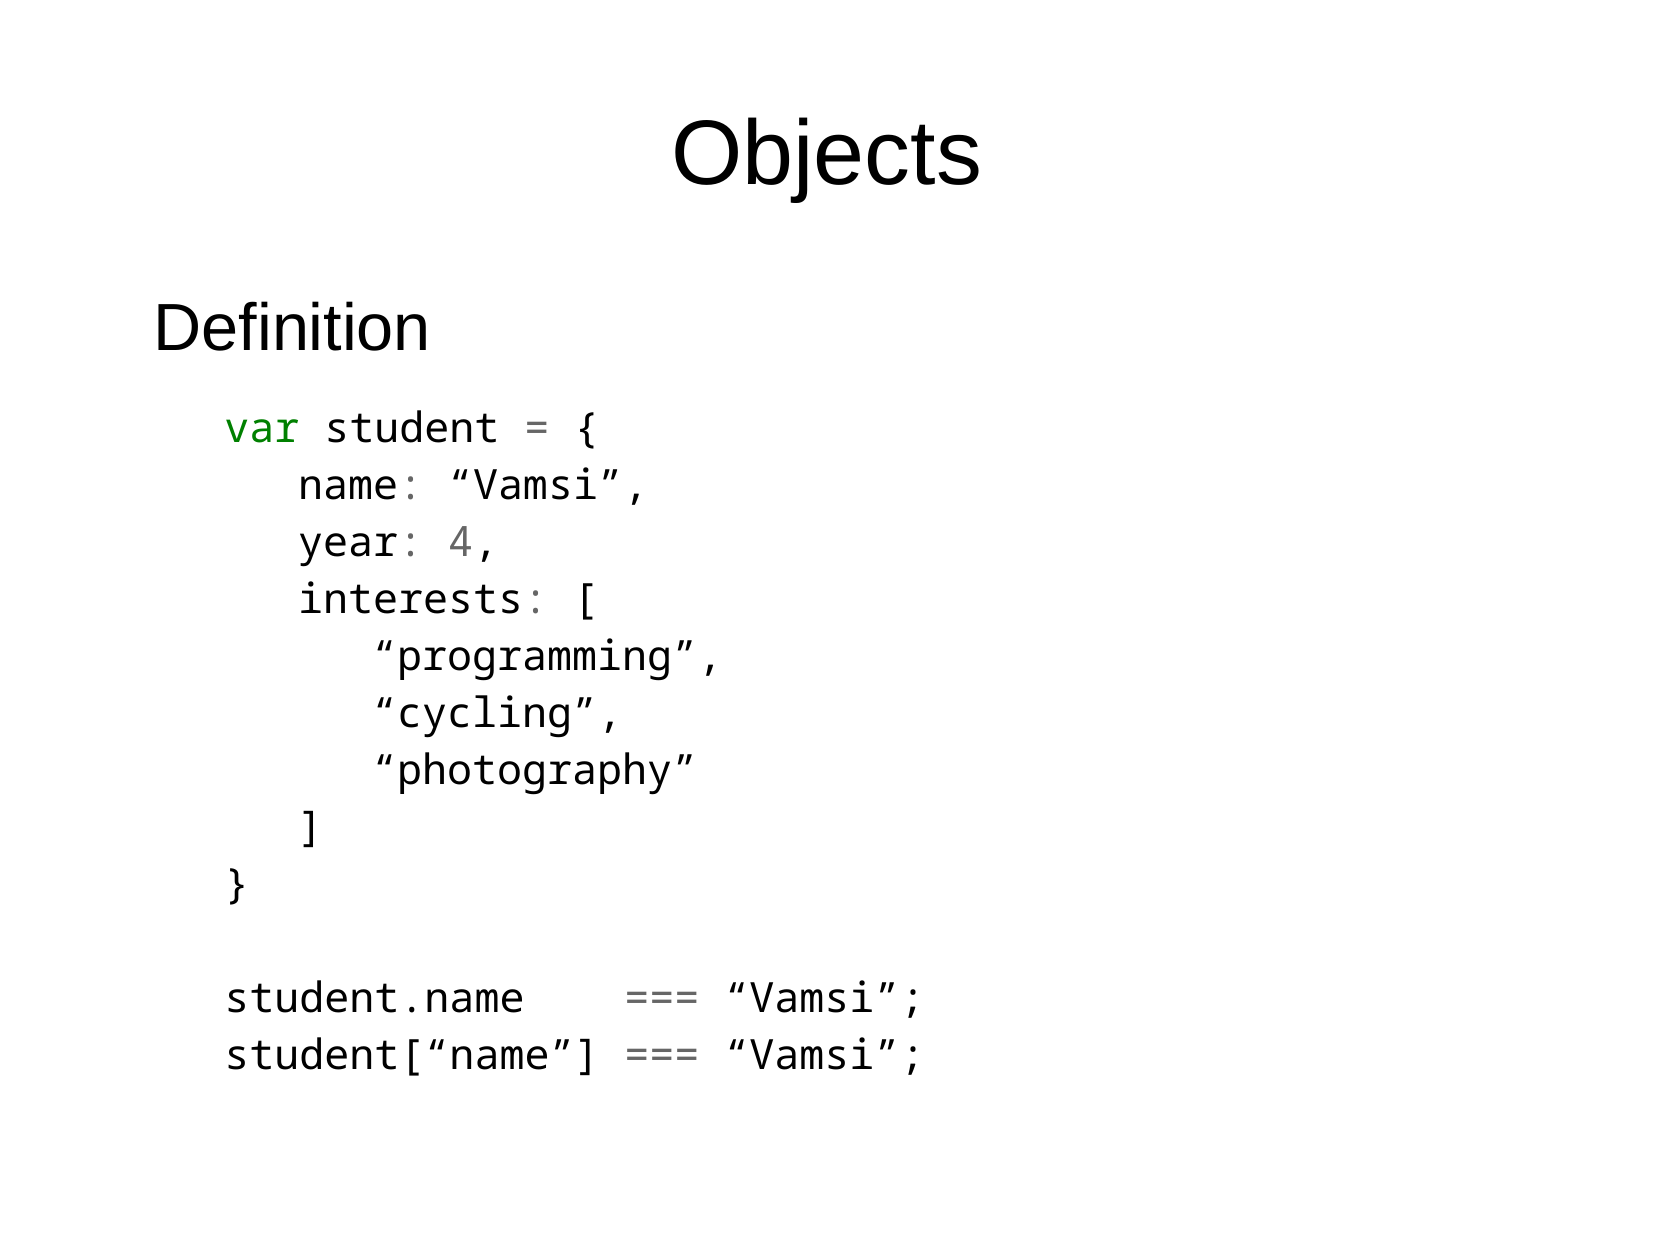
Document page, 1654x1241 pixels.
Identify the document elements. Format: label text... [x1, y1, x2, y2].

list Definition [82, 290, 1571, 1010]
list Definition [305, 992, 317, 1009]
text_box var student = { name: “Vamsi”, year: 4, interests: [ “programming”, “cycling”, “photography” ] } student.name === “Vamsi”; student[“name”] === “Vamsi”; [224, 397, 932, 981]
title Objects [82, 49, 1571, 257]
